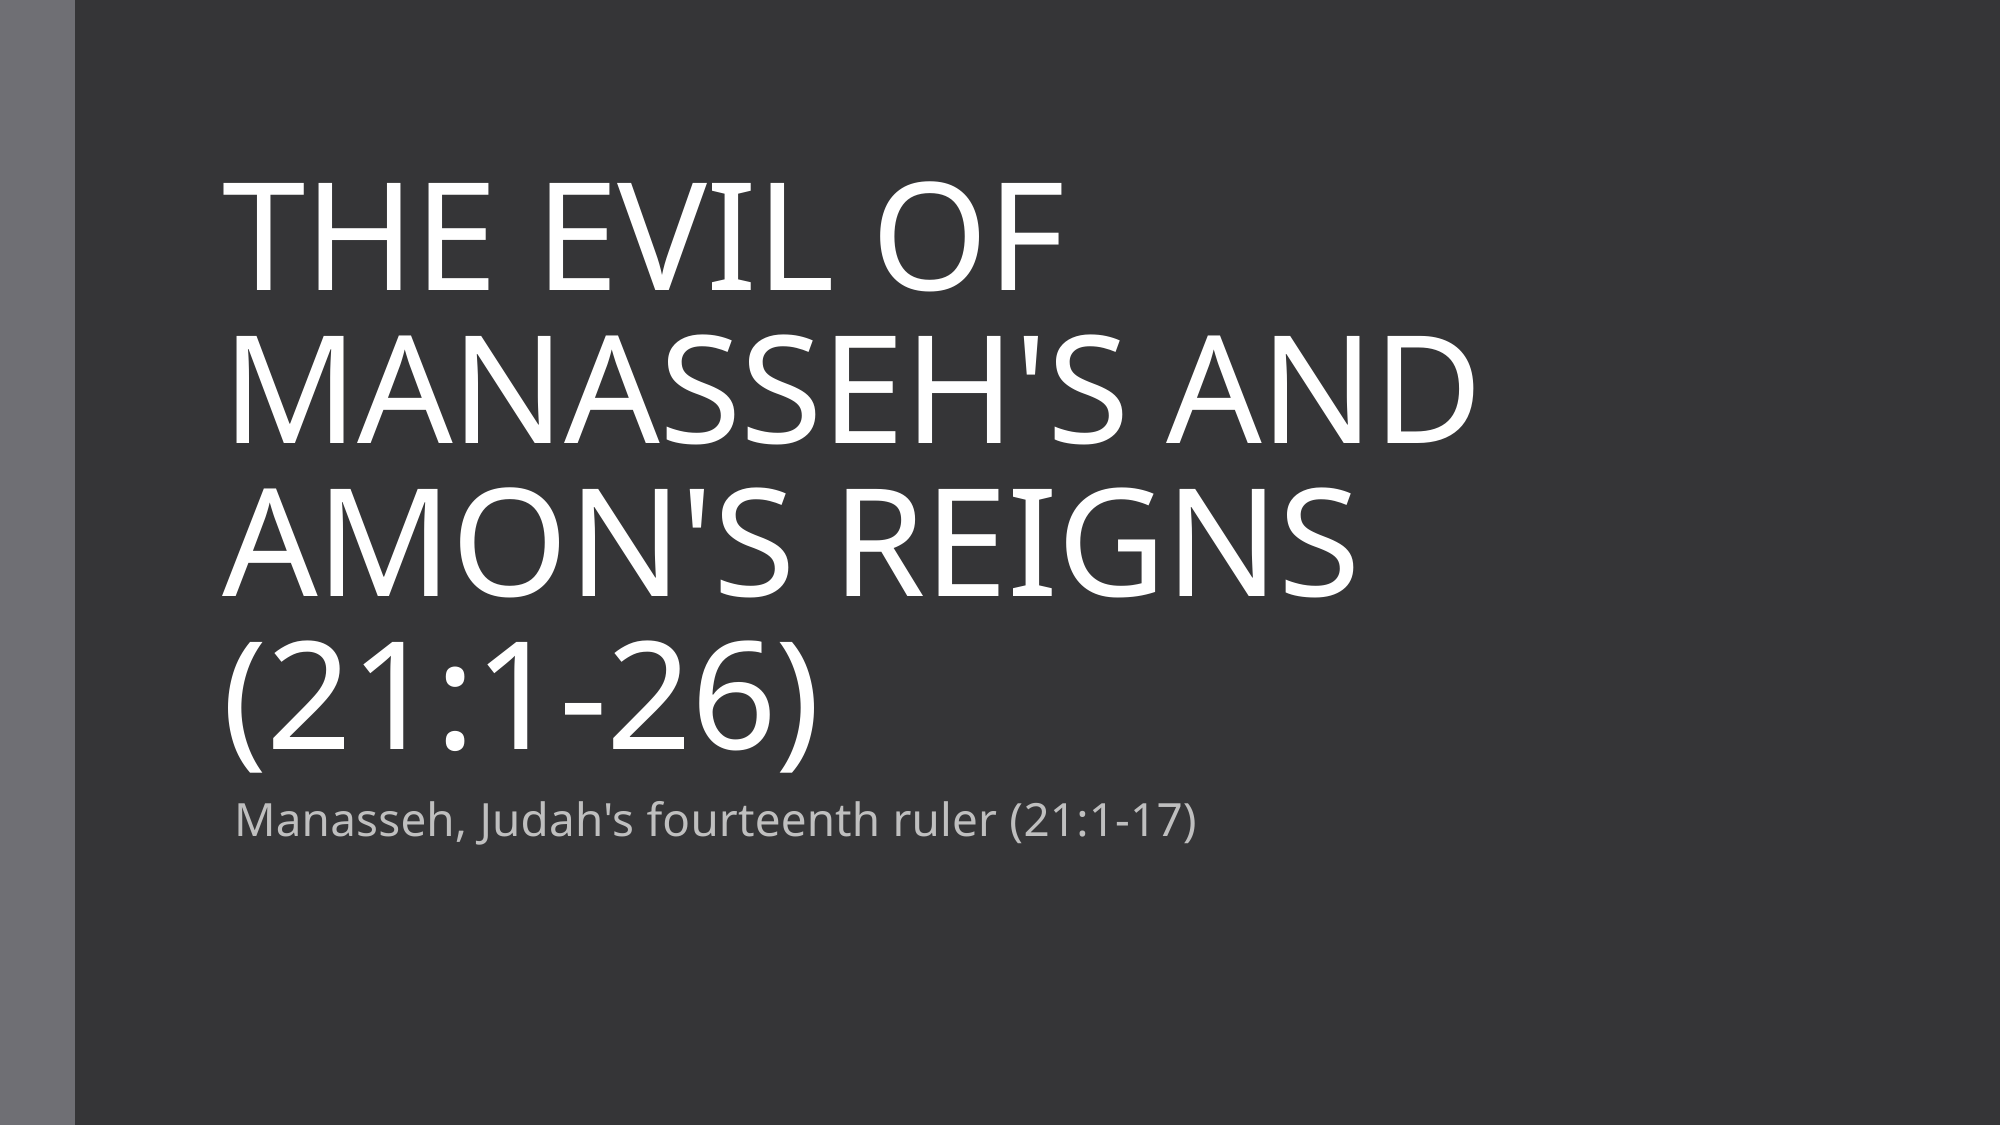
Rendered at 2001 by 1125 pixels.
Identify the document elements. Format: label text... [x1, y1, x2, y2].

title THE EVIL OF MANASSEH'S AND AMON'S REIGNS (21:1-26) [206, 124, 1752, 787]
subtitle Manasseh, Judah's fourteenth ruler (21:1-17) [206, 787, 1752, 1066]
